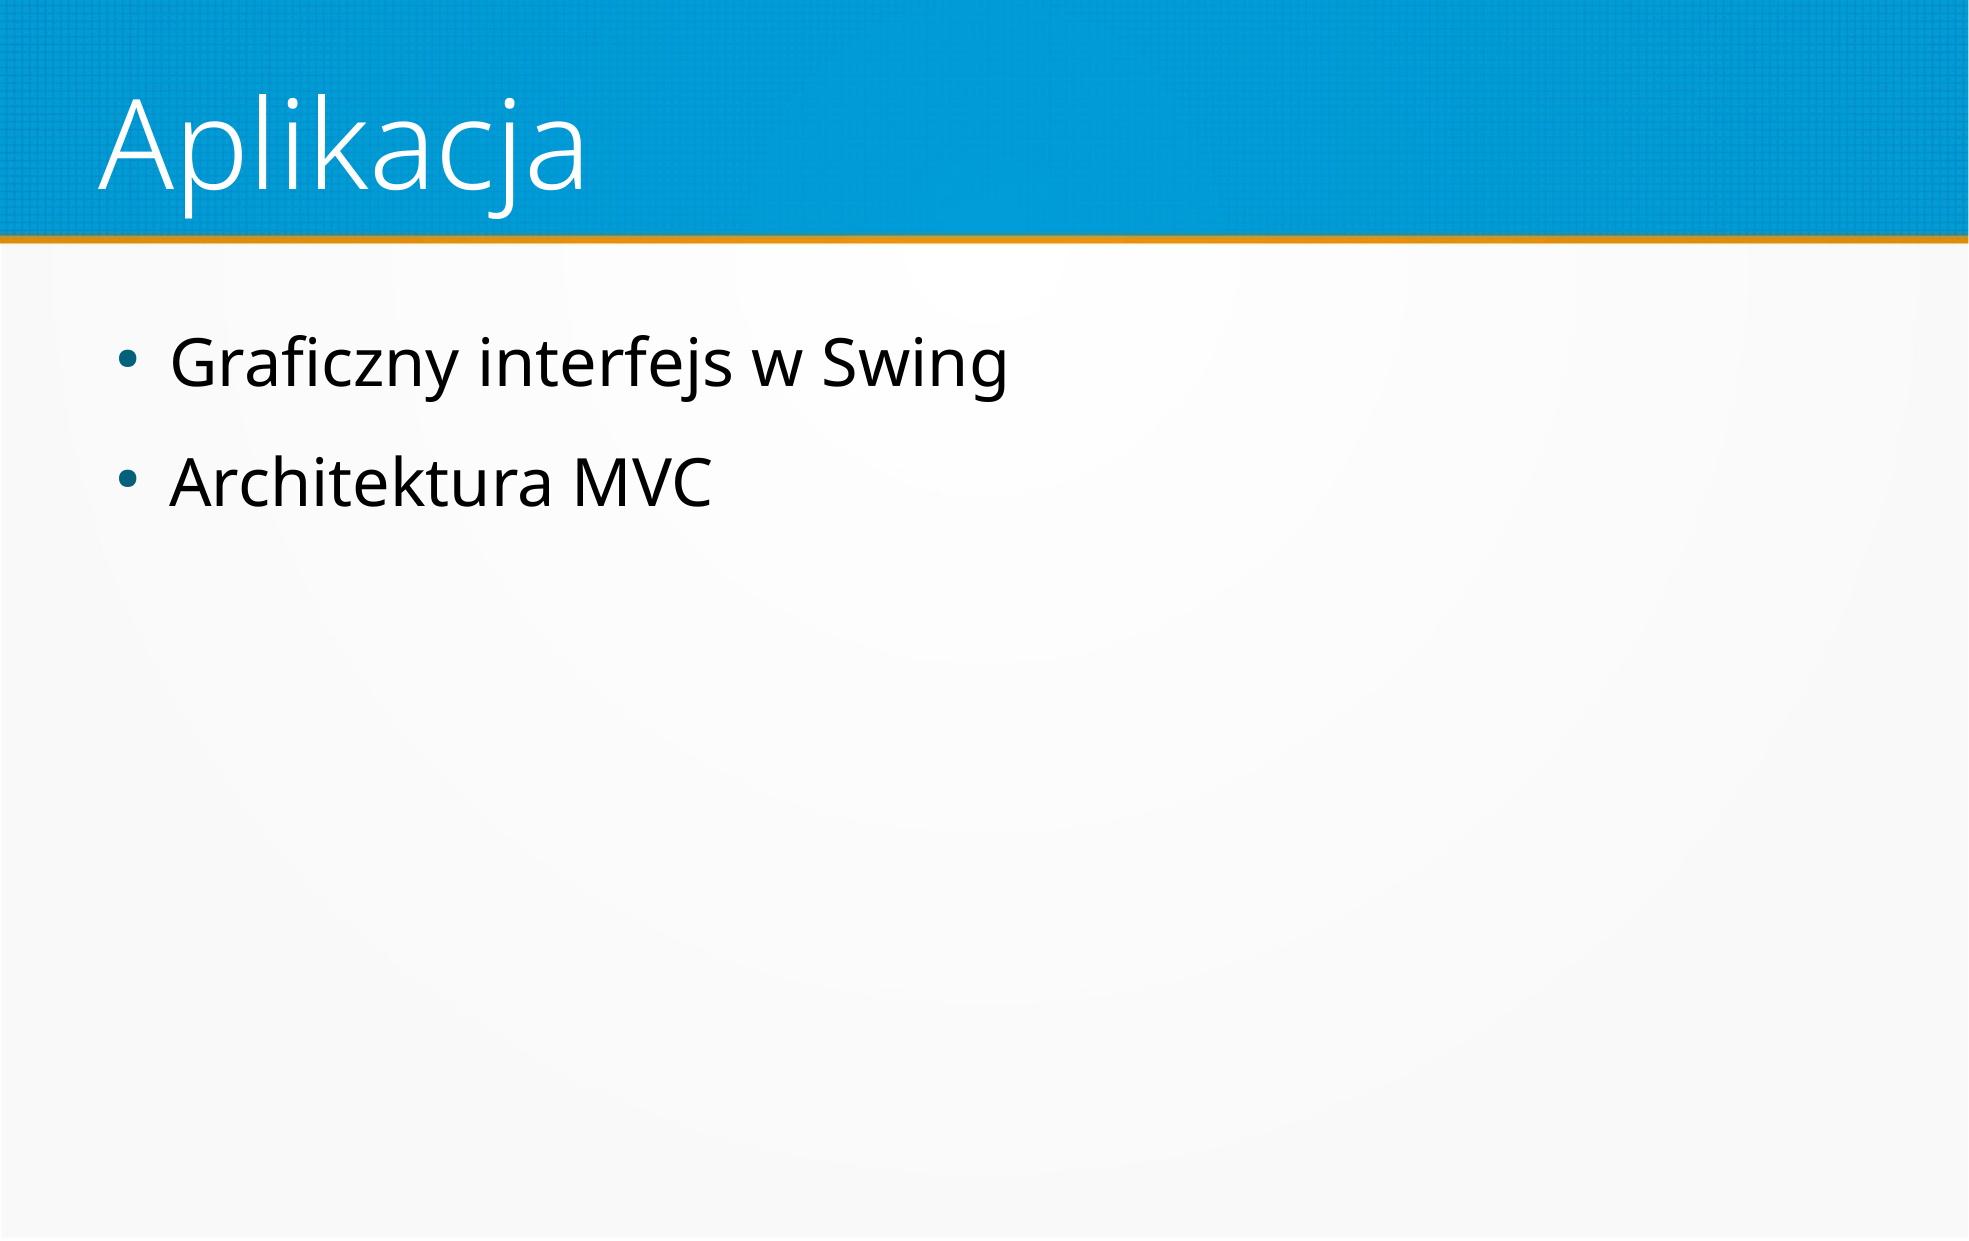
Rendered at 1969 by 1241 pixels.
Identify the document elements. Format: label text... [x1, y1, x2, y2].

list Graficzny interfejs w Swing Architektura MVC [98, 315, 1860, 1080]
title Aplikacja [98, 19, 1870, 227]
picture [0, 233, 1969, 1241]
